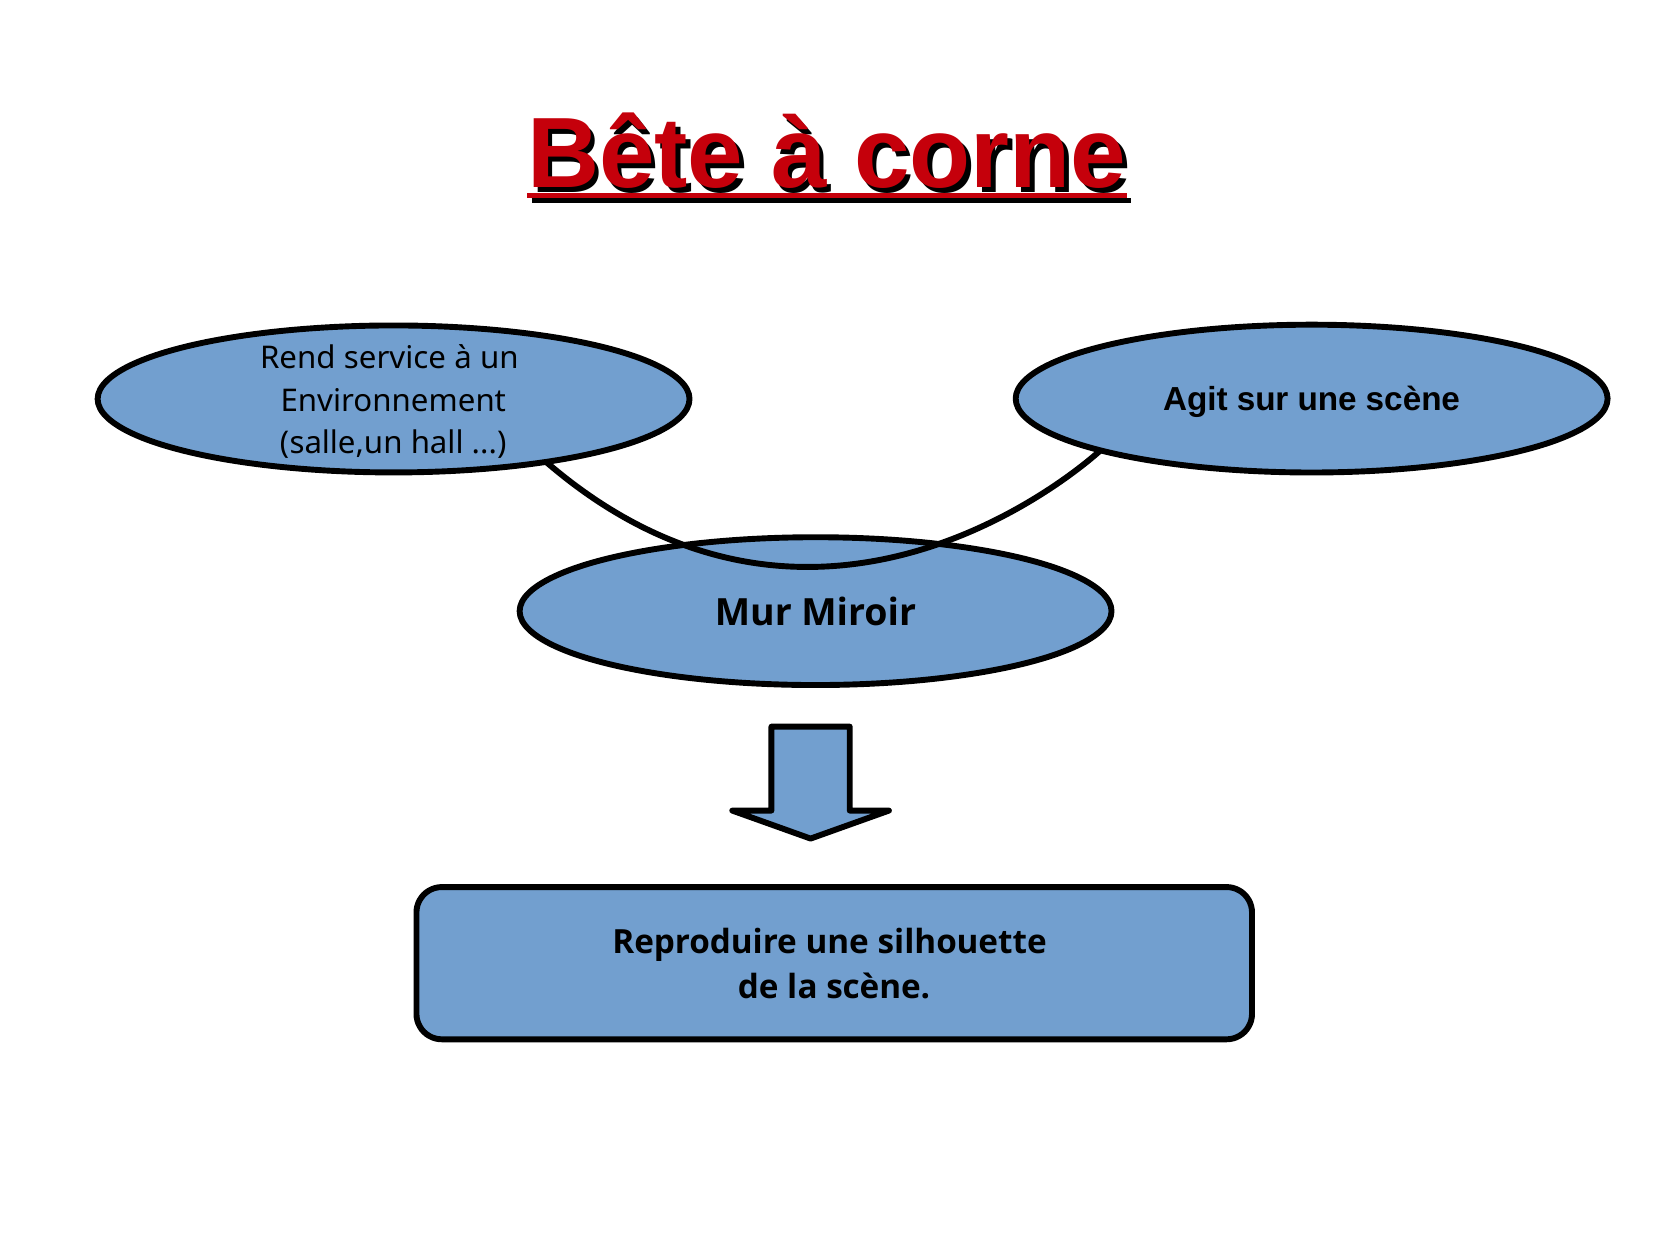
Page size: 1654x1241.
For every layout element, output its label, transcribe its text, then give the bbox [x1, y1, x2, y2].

text_box Mur Miroir [519, 545, 1112, 686]
text_box Mur Miroir [691, 537, 931, 563]
text_box Rend service à un Environnement (salle,un hall ...) [97, 325, 690, 473]
text_box Reproduire une silhouette de la scène. [416, 887, 1253, 1040]
title Bête à corne [82, 49, 1571, 257]
text_box [732, 726, 889, 839]
text_box Agit sur une scène [1015, 324, 1608, 473]
